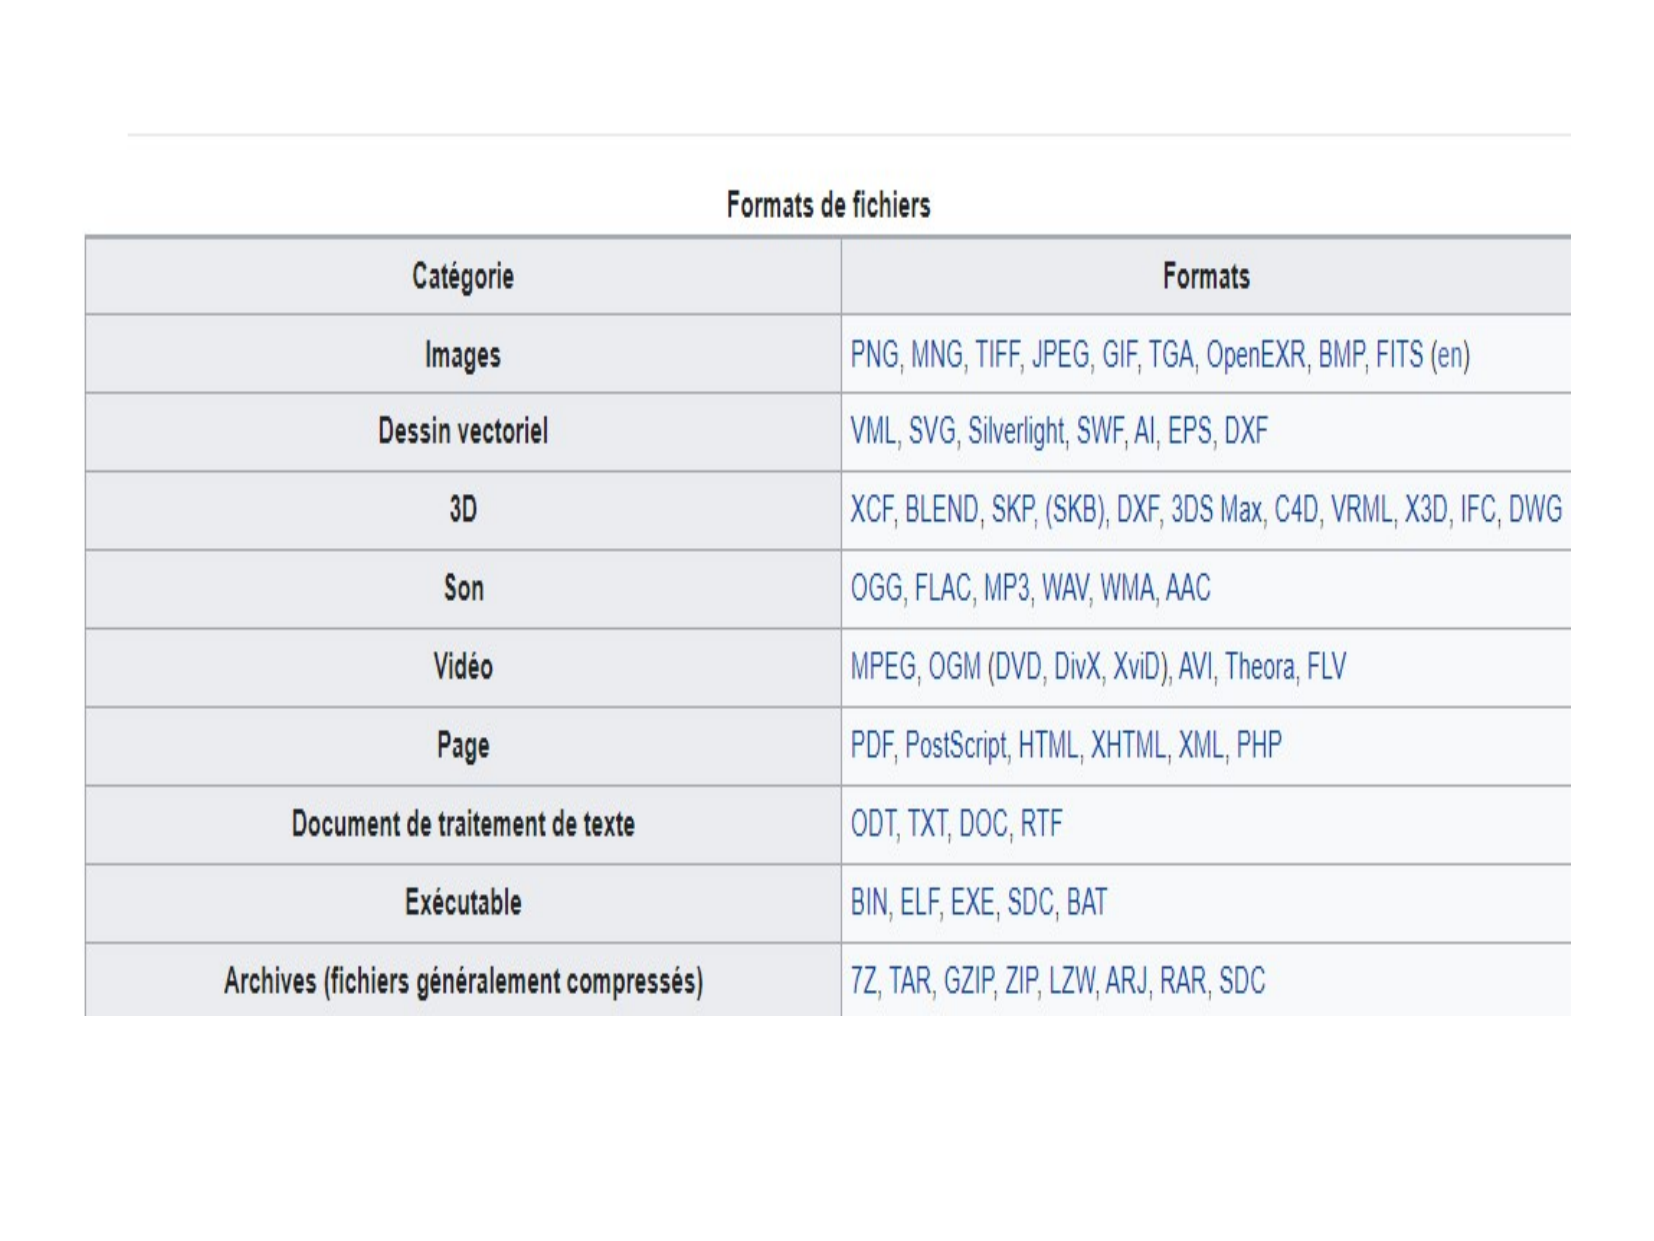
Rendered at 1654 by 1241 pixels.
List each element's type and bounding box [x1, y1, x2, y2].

picture [82, 132, 1571, 1016]
